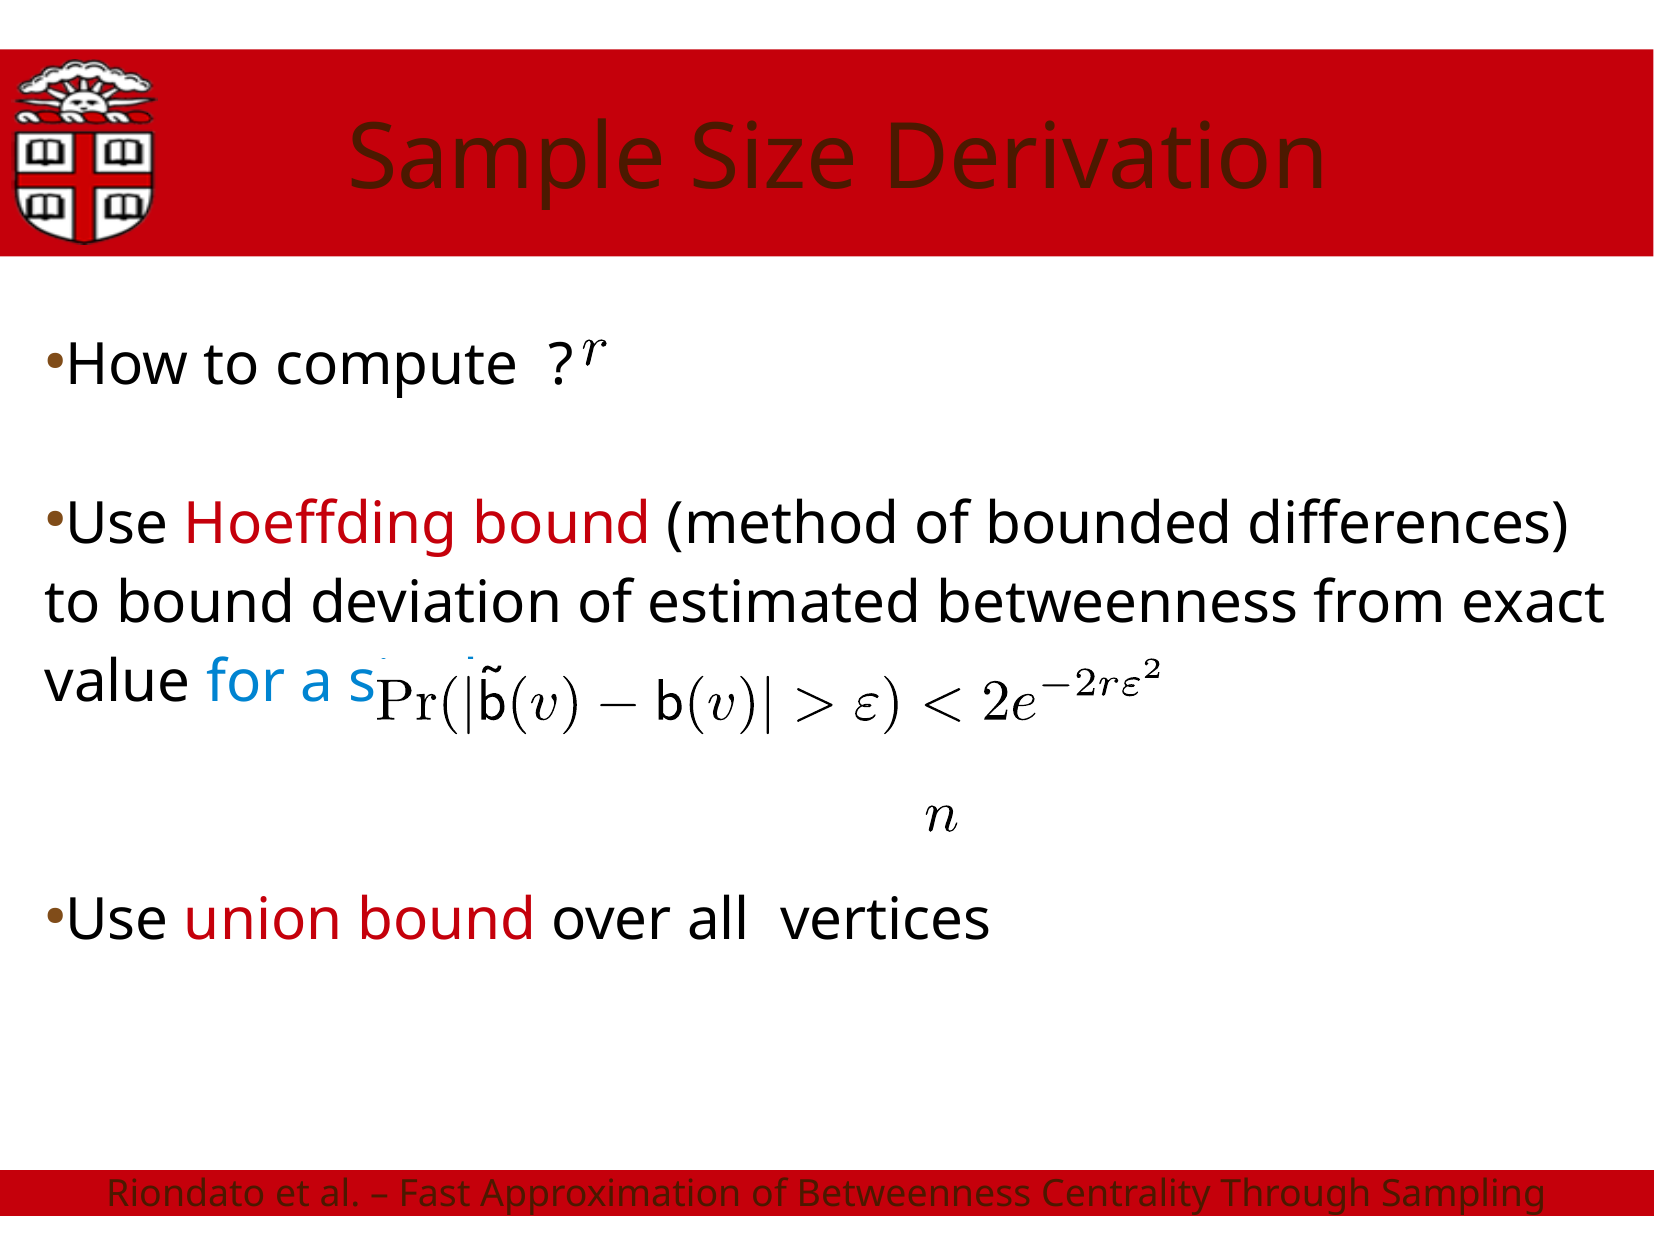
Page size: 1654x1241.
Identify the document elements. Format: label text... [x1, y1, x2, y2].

picture [11, 59, 158, 245]
text_box [924, 805, 960, 832]
text_box Riondato et al. – Fast Approximation of Betweenness Centrality Through Sampling [0, 1170, 1654, 1216]
text_box [375, 658, 1163, 735]
text_box How to compute ? Use Hoeffding bound (method of bounded differences) to bound deviation of estimated betweenness from exact value for a single vertex: Use union bound over all vertices [30, 315, 1654, 913]
text_box [581, 339, 610, 366]
title Sample Size Derivation [0, 49, 1654, 257]
